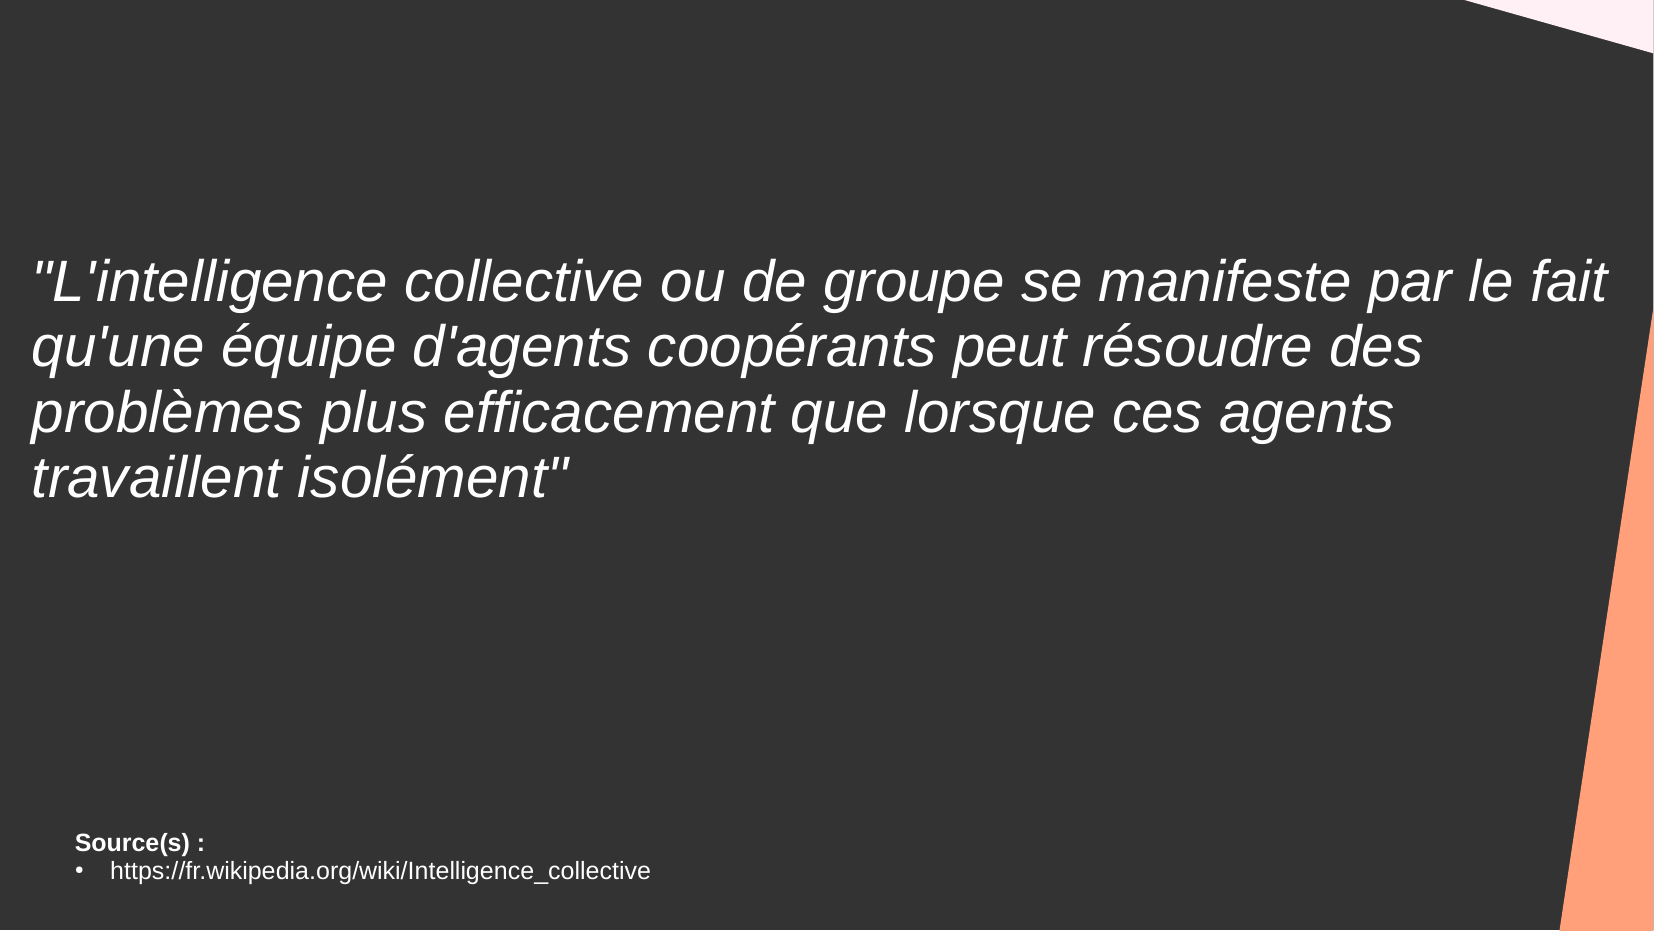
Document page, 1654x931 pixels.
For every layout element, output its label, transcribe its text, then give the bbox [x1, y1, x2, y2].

text_box [1464, 0, 1654, 54]
title "L'intelligence collective ou de groupe se manifeste par le fait qu'une équipe d'agents coopérants peut résoudre des problèmes plus efficacement que lorsque ces agents travaillent isolément" [31, 249, 1622, 510]
text_box [1559, 303, 1654, 931]
text_box Source(s) : https://fr.wikipedia.org/wiki/Intelligence_collective [60, 821, 1546, 921]
